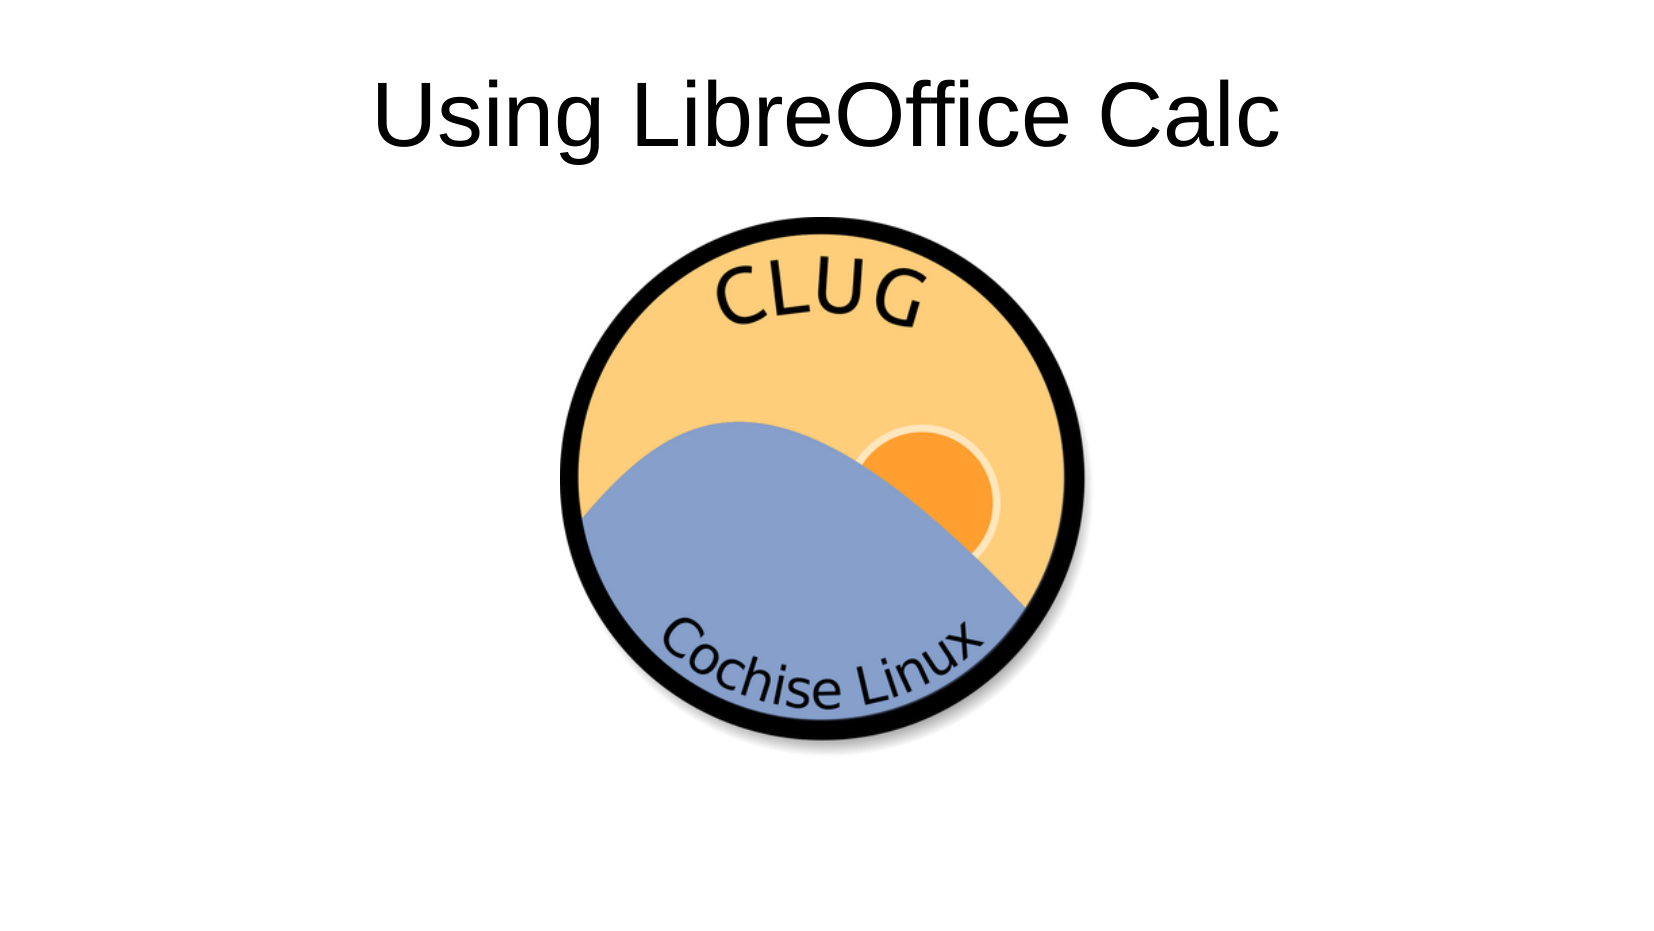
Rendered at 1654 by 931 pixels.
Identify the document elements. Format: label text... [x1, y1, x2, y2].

title Using LibreOffice Calc [82, 37, 1571, 193]
picture [560, 217, 1094, 758]
